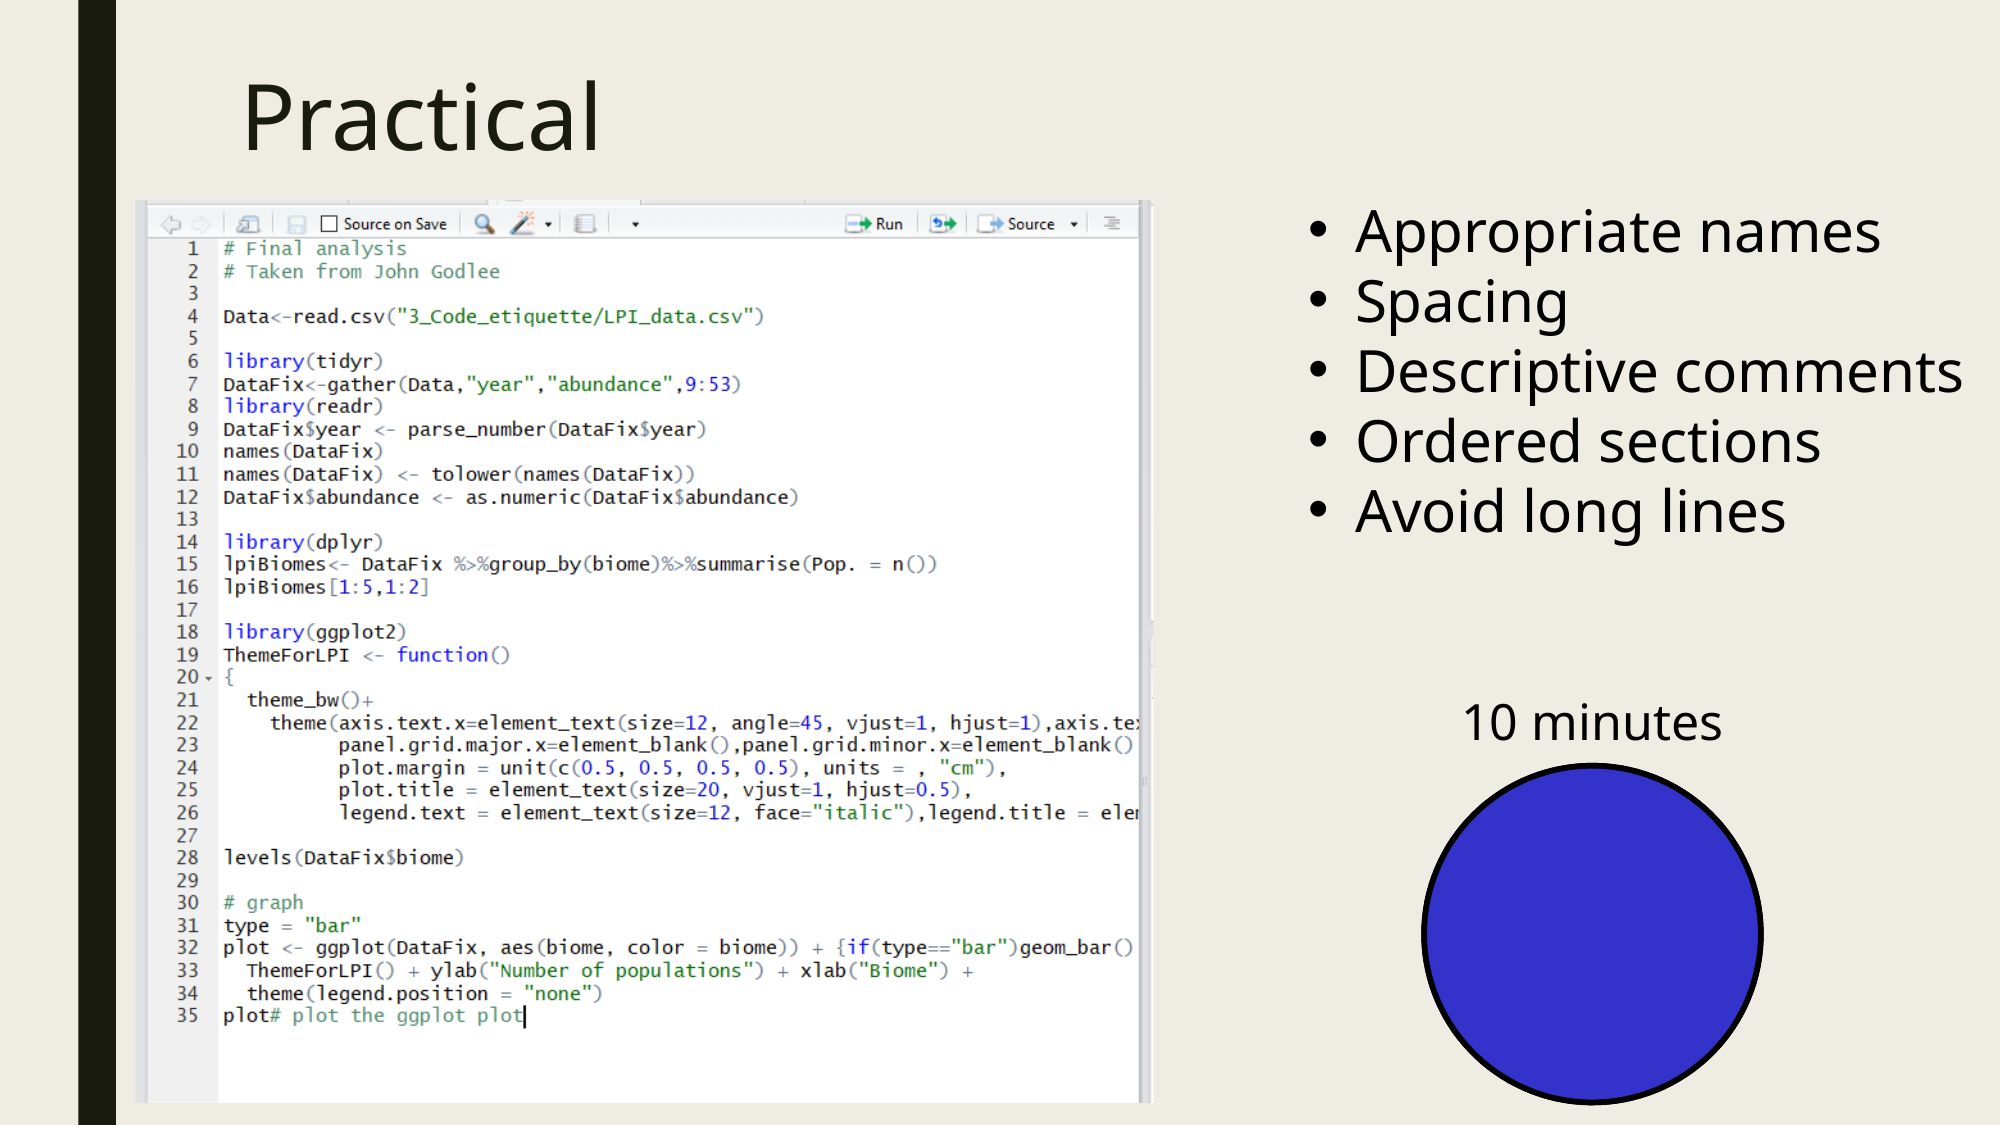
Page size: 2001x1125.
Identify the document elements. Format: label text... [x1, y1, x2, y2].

text_box Appropriate names Spacing Descriptive comments Ordered sections Avoid long lines [1293, 186, 1924, 555]
picture [135, 200, 1154, 1103]
text_box [1424, 765, 1761, 1103]
title Practical [225, 64, 1801, 309]
text_box 10 minutes [1456, 683, 1729, 759]
